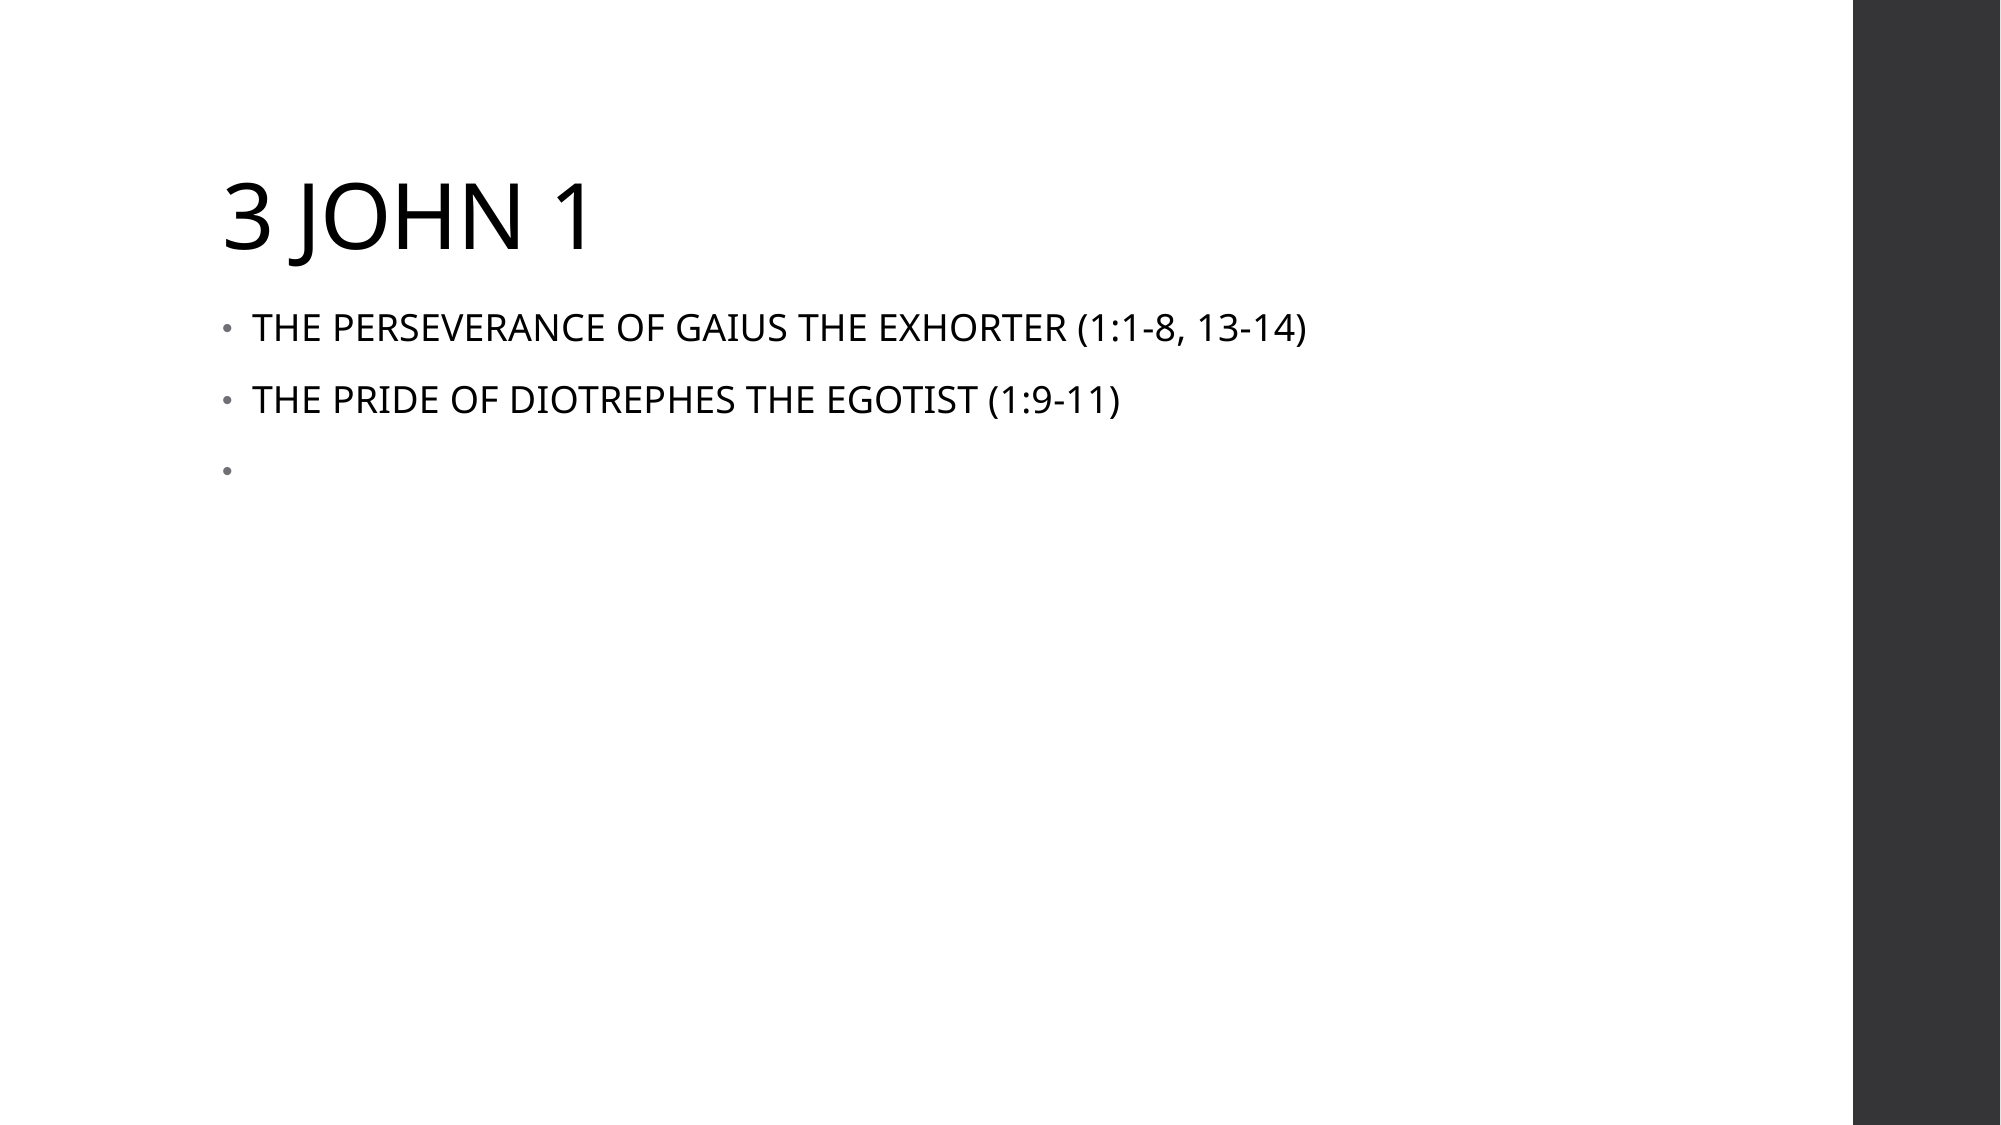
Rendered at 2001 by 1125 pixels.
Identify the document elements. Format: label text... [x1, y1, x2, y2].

list THE PERSEVERANCE OF GAIUS THE EXHORTER (1:1-8, 13-14) THE PRIDE OF DIOTREPHES THE EGOTIST (1:9-11) [206, 299, 1617, 1014]
title 3 JOHN 1 [206, 60, 1797, 278]
